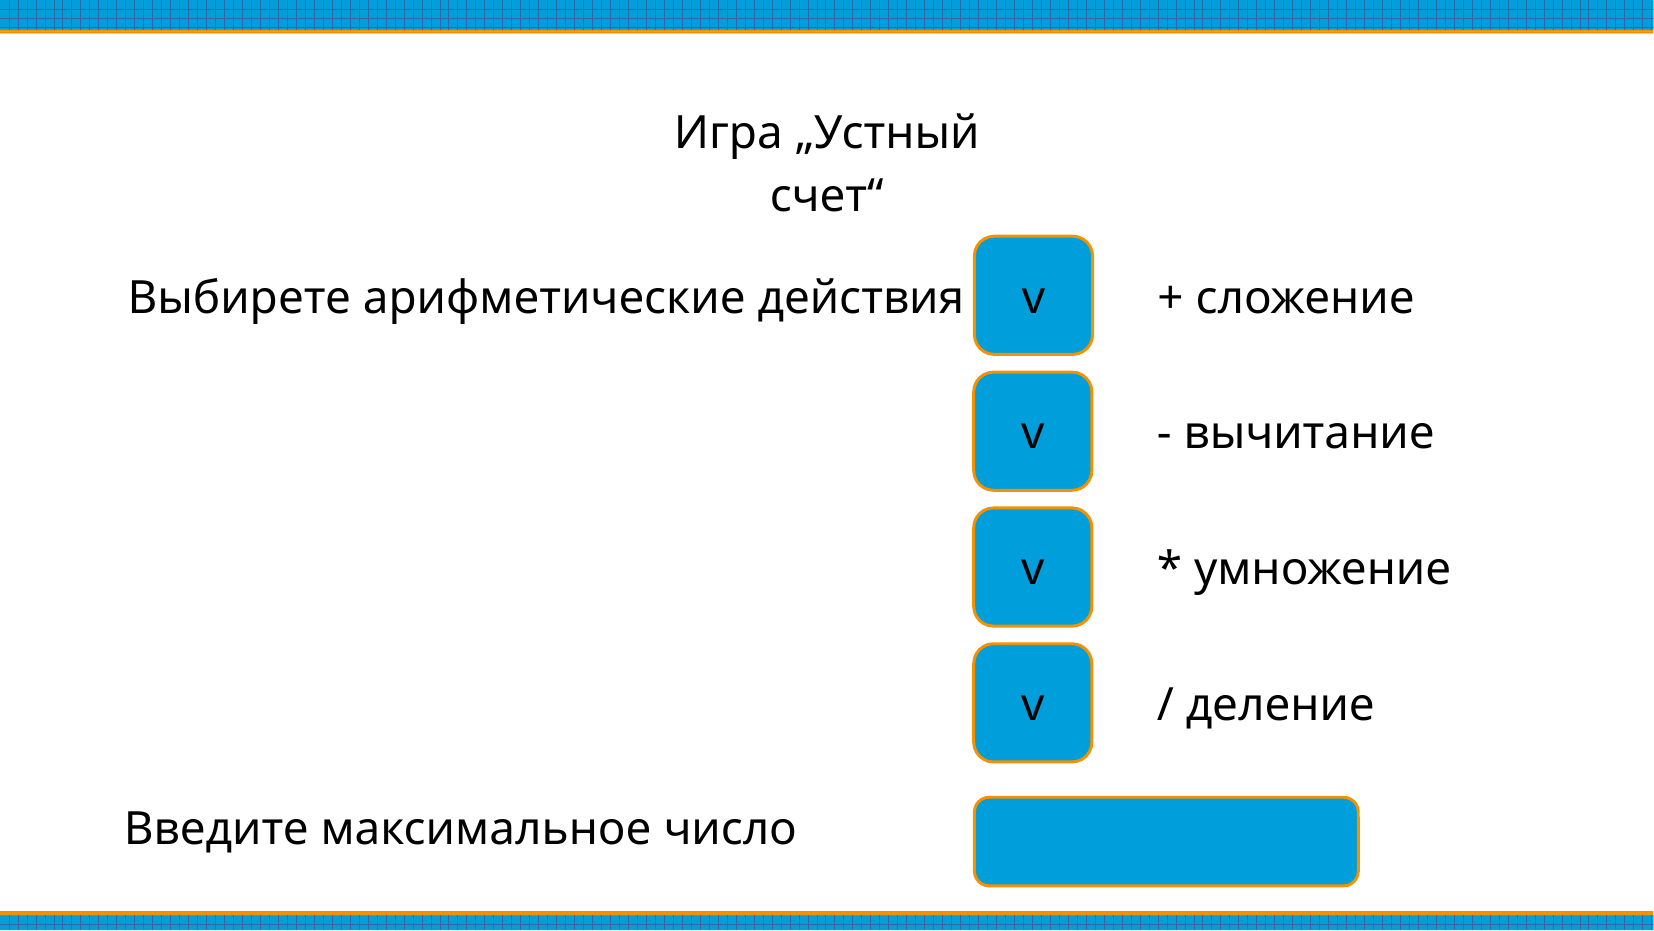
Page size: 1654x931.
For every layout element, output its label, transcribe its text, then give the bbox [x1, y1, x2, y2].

text_box v [973, 507, 1092, 627]
text_box - вычитание [1150, 396, 1535, 466]
text_box v [973, 372, 1092, 491]
text_box v [973, 643, 1092, 762]
text_box v [974, 236, 1093, 355]
text_box Введите максимальное число [118, 792, 945, 862]
text_box [974, 797, 1359, 886]
text_box * умножение [1150, 532, 1535, 602]
text_box Игра „Устный счет“ [620, 127, 1034, 198]
text_box / деление [1150, 668, 1535, 738]
text_box + сложение [1151, 260, 1536, 331]
text_box Выбирете арифметические действия [118, 236, 975, 355]
